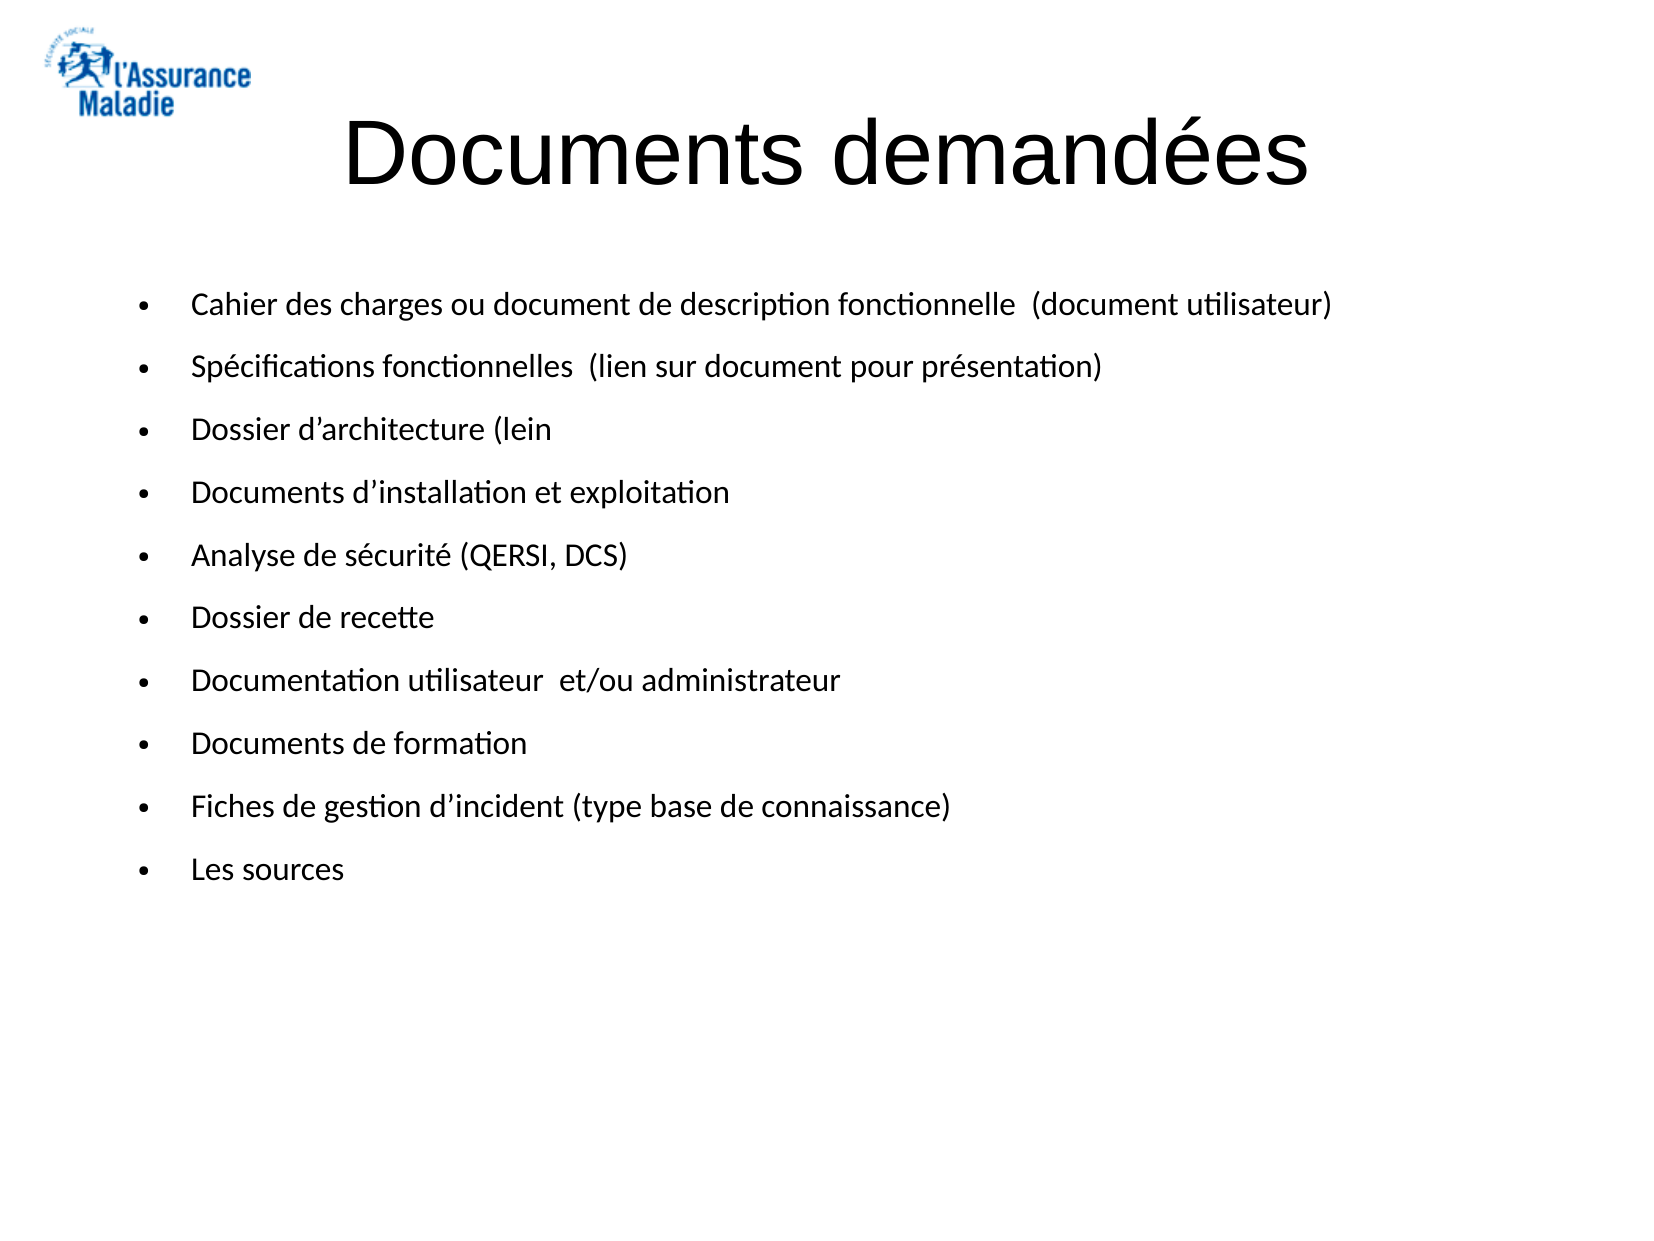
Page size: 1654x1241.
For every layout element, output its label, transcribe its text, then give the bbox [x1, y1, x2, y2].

picture [23, 23, 251, 118]
title Documents demandées [82, 49, 1571, 257]
list Cahier des charges ou document de description fonctionnelle (document utilisateur) Spécifications fonctionnelles (lien sur document pour présentation) Dossier d’architecture (lein Documents d’installation et exploitation Analyse de sécurité (QERSI, DCS) Dossier de recette Documentation utilisateur et/ou administrateur Documents de formation Fiches de gestion d’incident (type base de connaissance) Les sources [82, 290, 1571, 1010]
